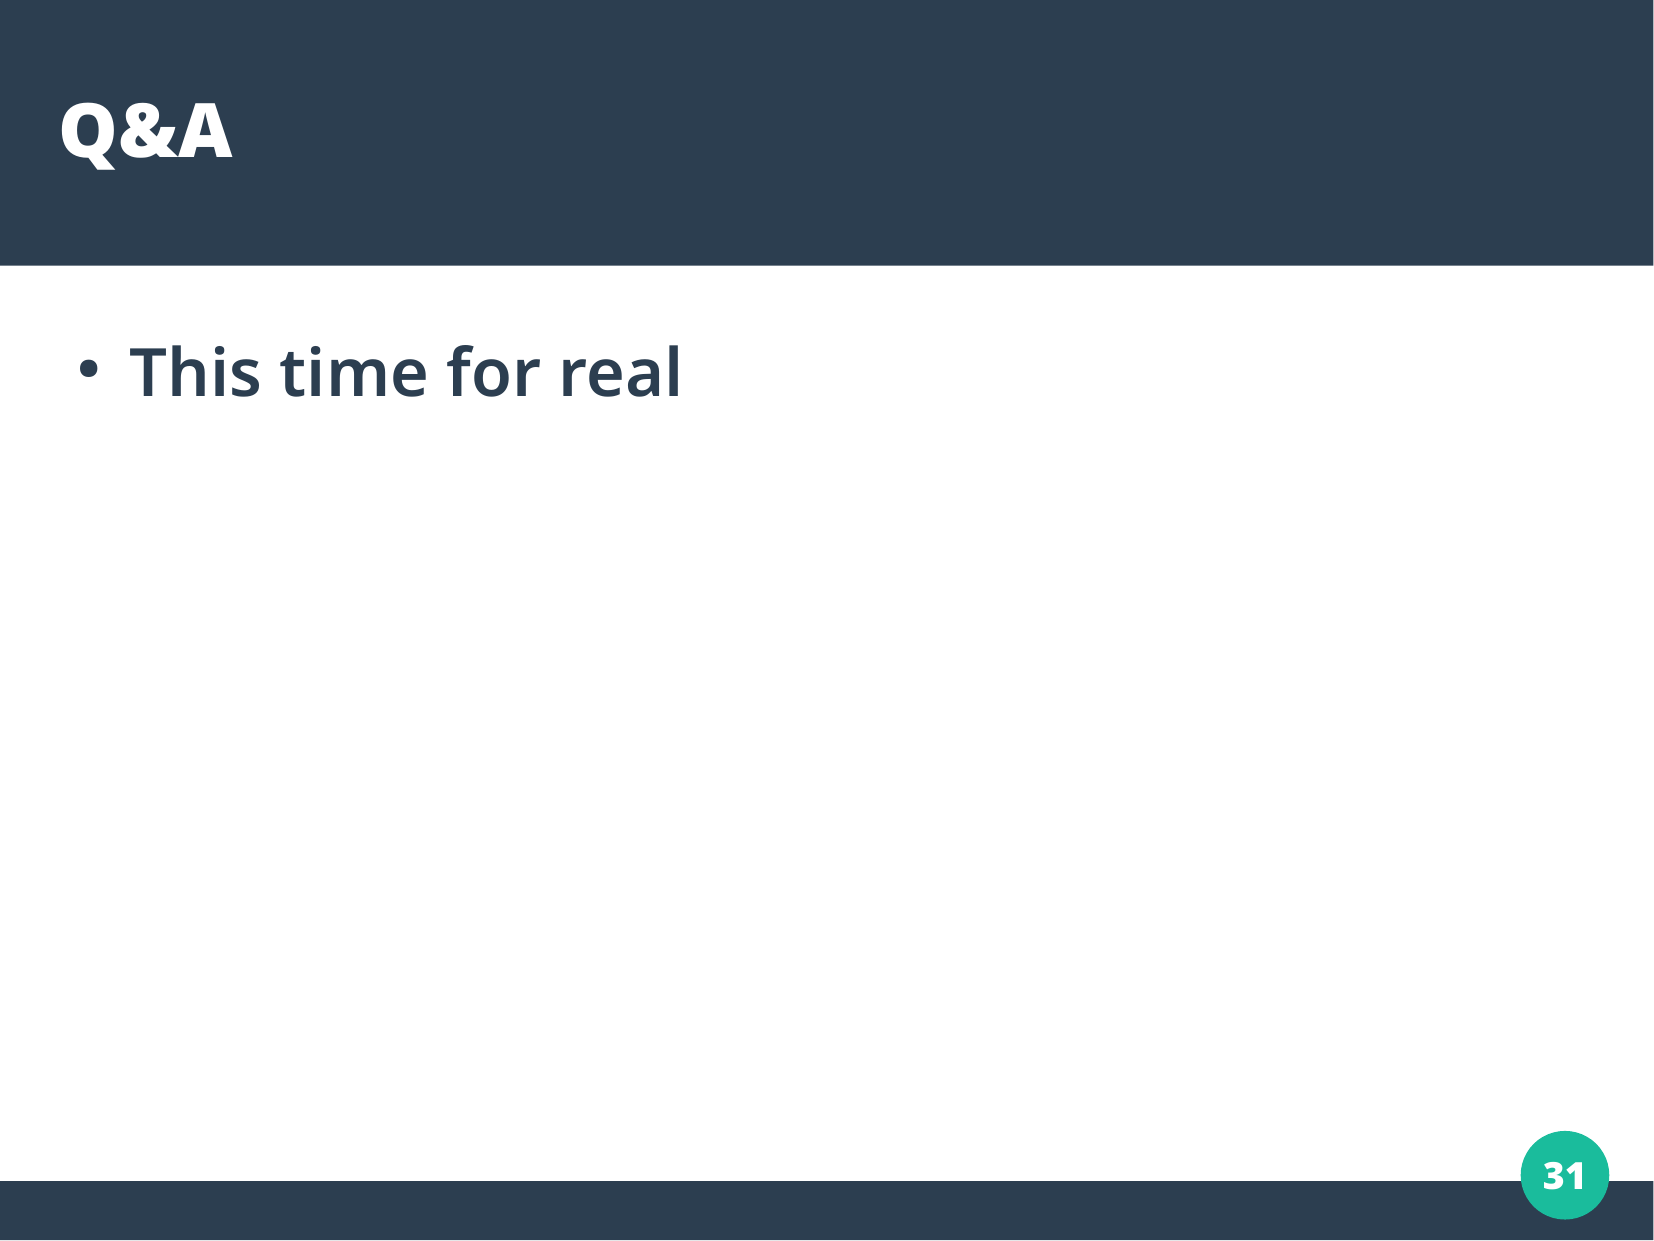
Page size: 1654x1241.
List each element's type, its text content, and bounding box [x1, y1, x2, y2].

list This time for real [59, 324, 1595, 1152]
title Q&A [59, 49, 1595, 207]
